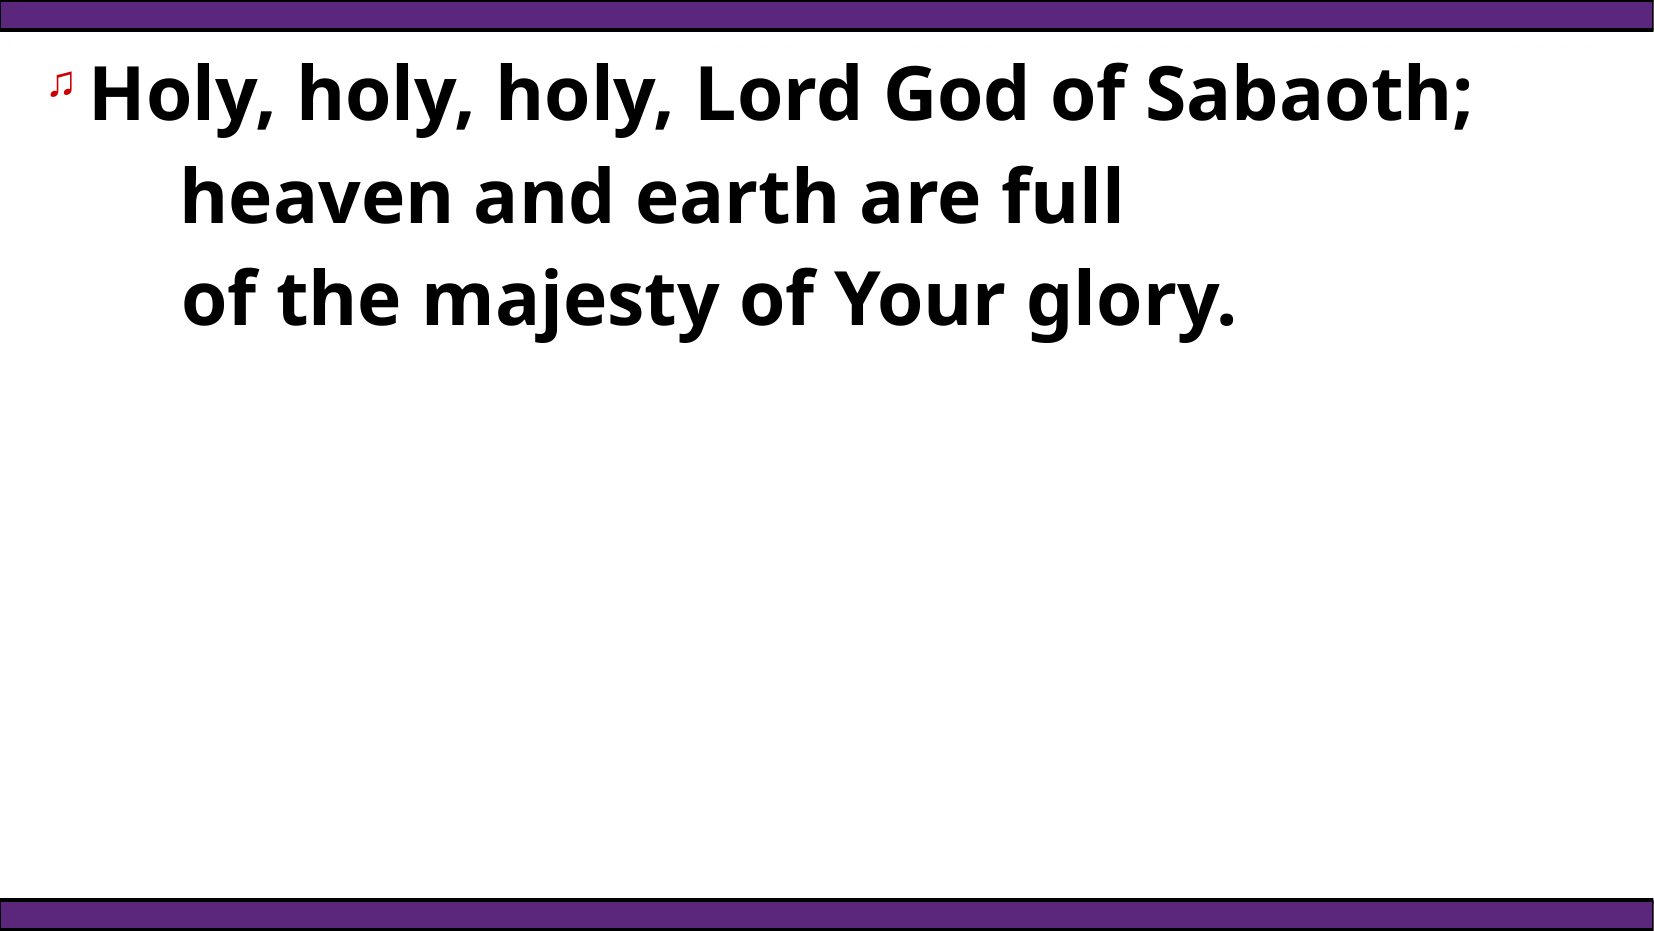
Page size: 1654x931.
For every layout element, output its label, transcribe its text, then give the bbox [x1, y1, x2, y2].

text_box [0, 900, 1654, 931]
text_box ♫ Holy, holy, holy, Lord God of Sabaoth; heaven and earth are full of the majesty of Your glory. [30, 33, 1591, 348]
picture [0, 31, 1654, 900]
text_box [0, 0, 1654, 31]
